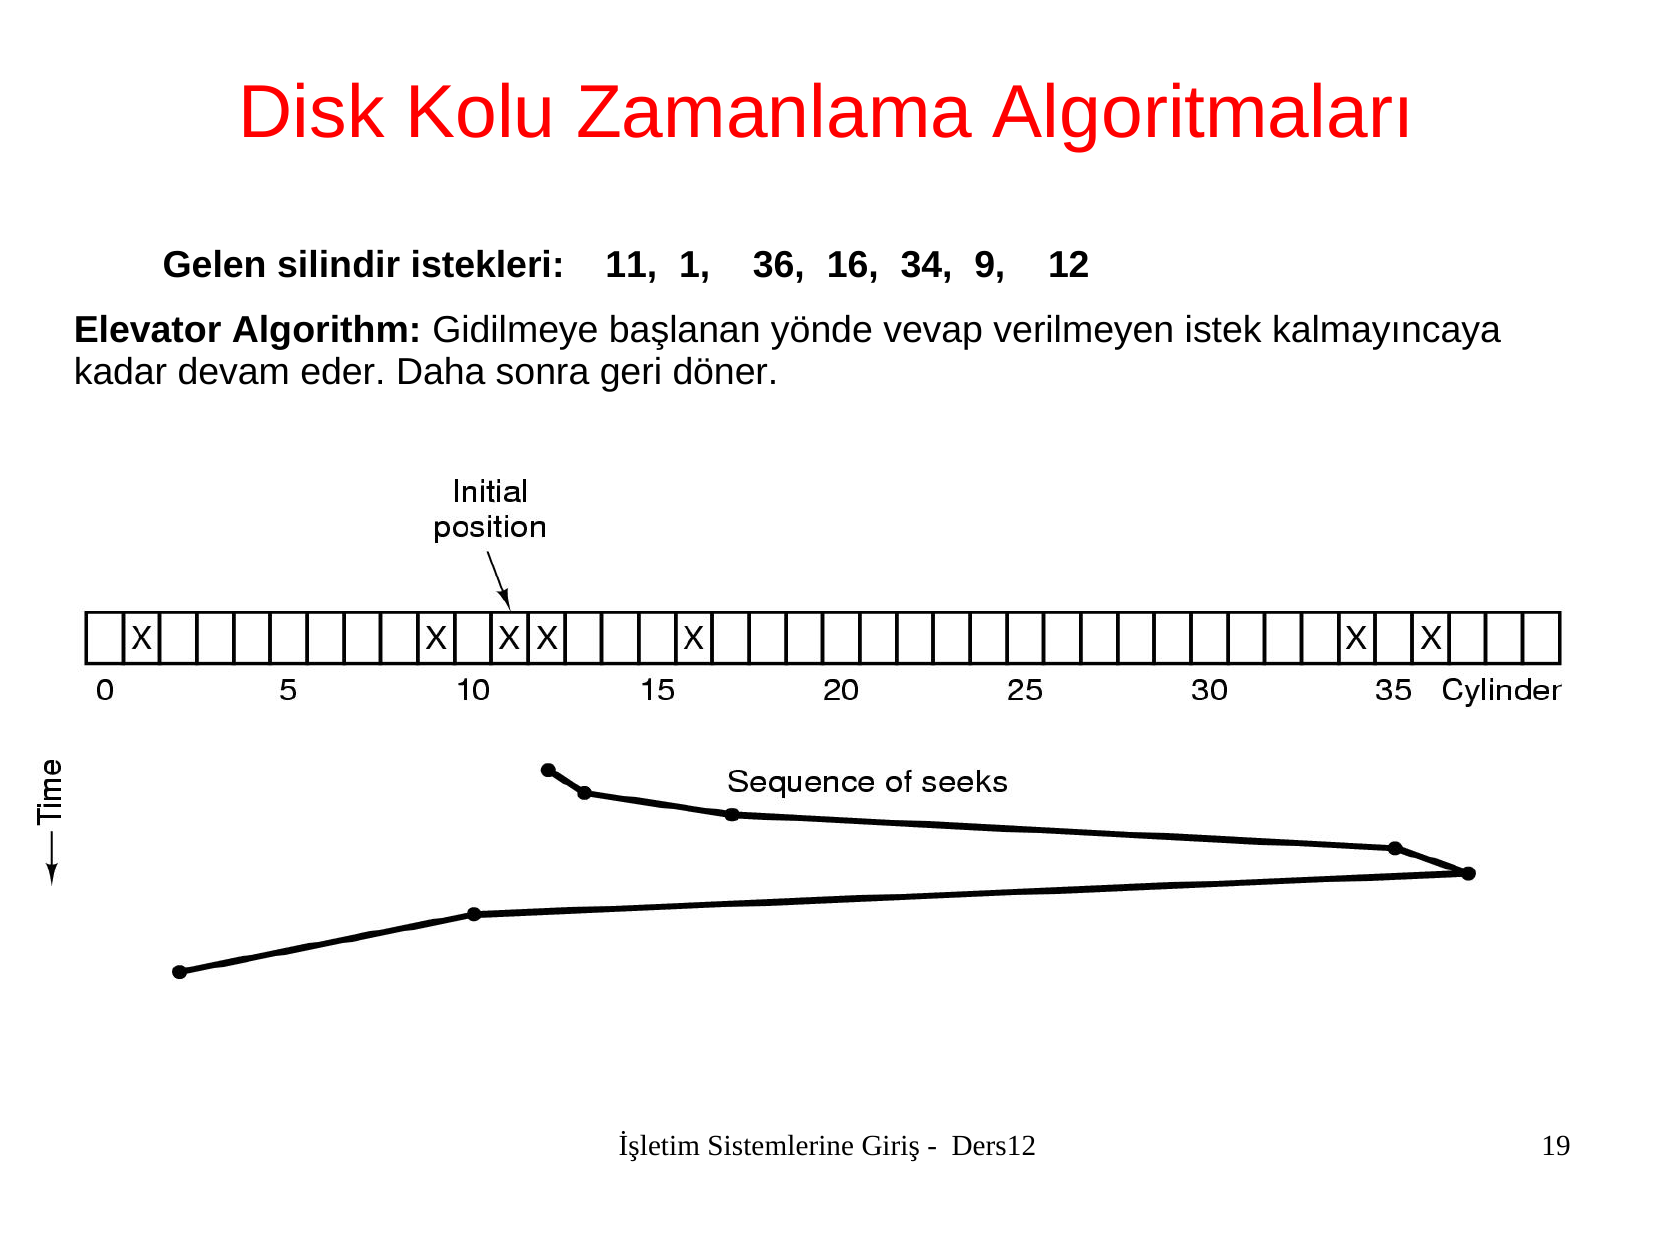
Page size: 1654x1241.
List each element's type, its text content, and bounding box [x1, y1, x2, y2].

title Disk Kolu Zamanlama Algoritmaları [82, 15, 1571, 208]
text_box Elevator Algorithm: Gidilmeye başlanan yönde vevap verilmeyen istek kalmayıncaya kadar devam eder. Daha sonra geri döner. [59, 301, 1595, 402]
picture [29, 442, 1565, 1004]
text_box Gelen silindir istekleri: 11, 1, 36, 16, 34, 9, 12 [147, 236, 1447, 295]
